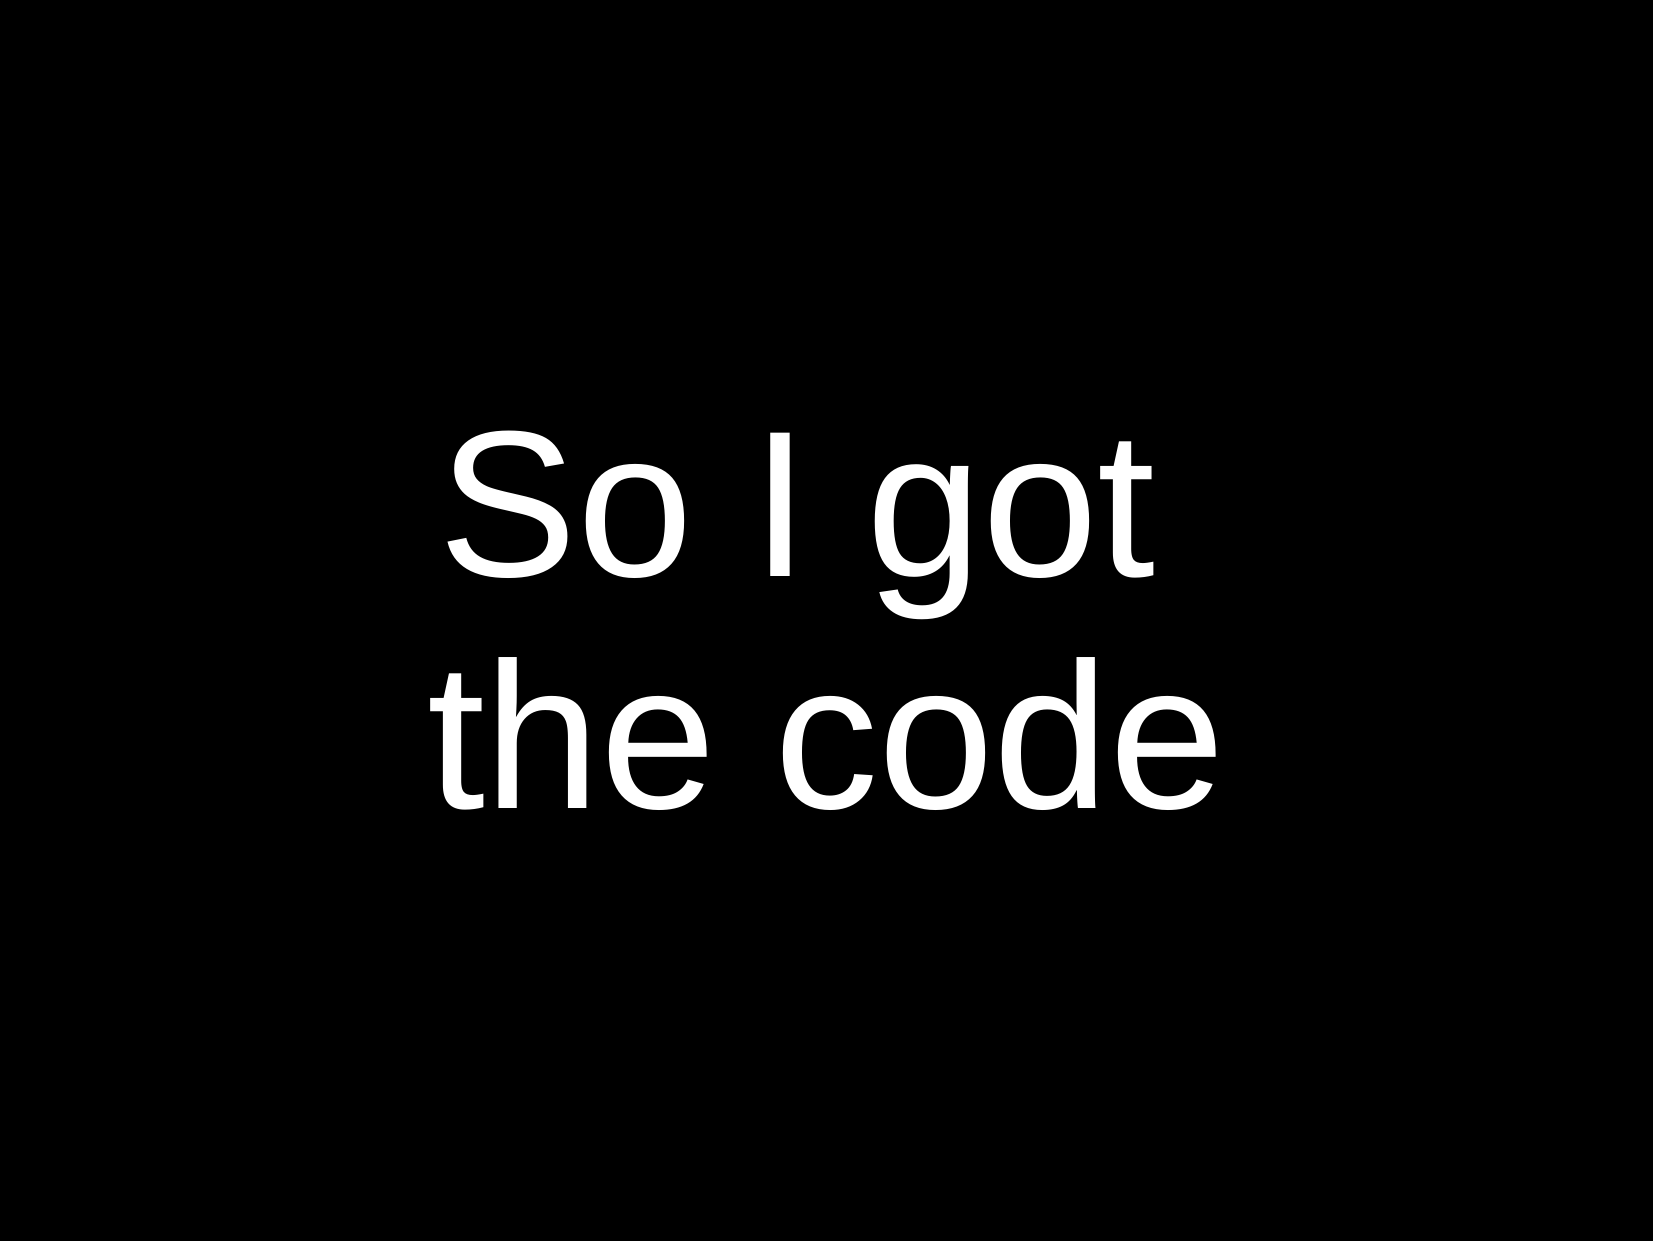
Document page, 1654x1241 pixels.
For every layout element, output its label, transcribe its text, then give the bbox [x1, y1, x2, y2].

title So I got the code [82, 101, 1571, 1140]
